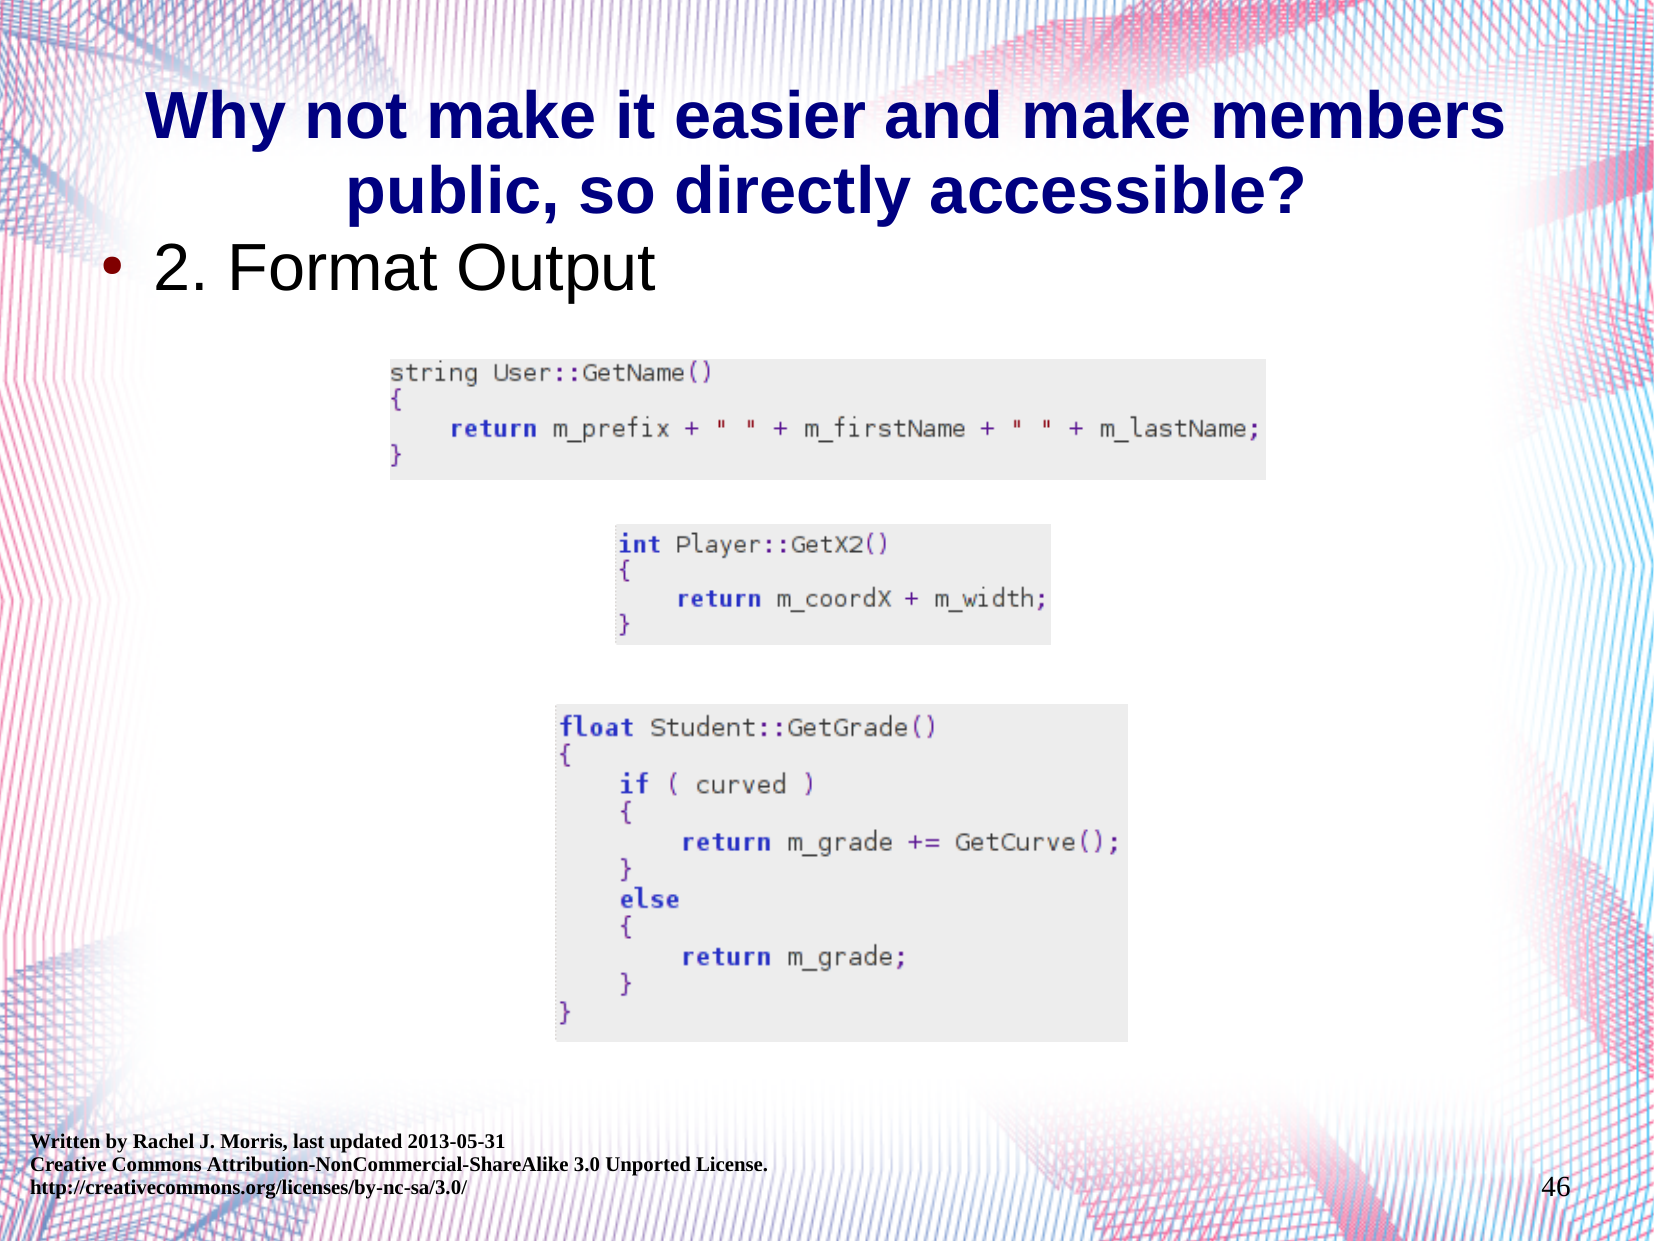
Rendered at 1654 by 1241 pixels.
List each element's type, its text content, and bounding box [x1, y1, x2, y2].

title Why not make it easier and make members public, so directly accessible? [82, 49, 1571, 230]
picture [0, 0, 1654, 1241]
list 2. Format Output [82, 230, 1571, 496]
